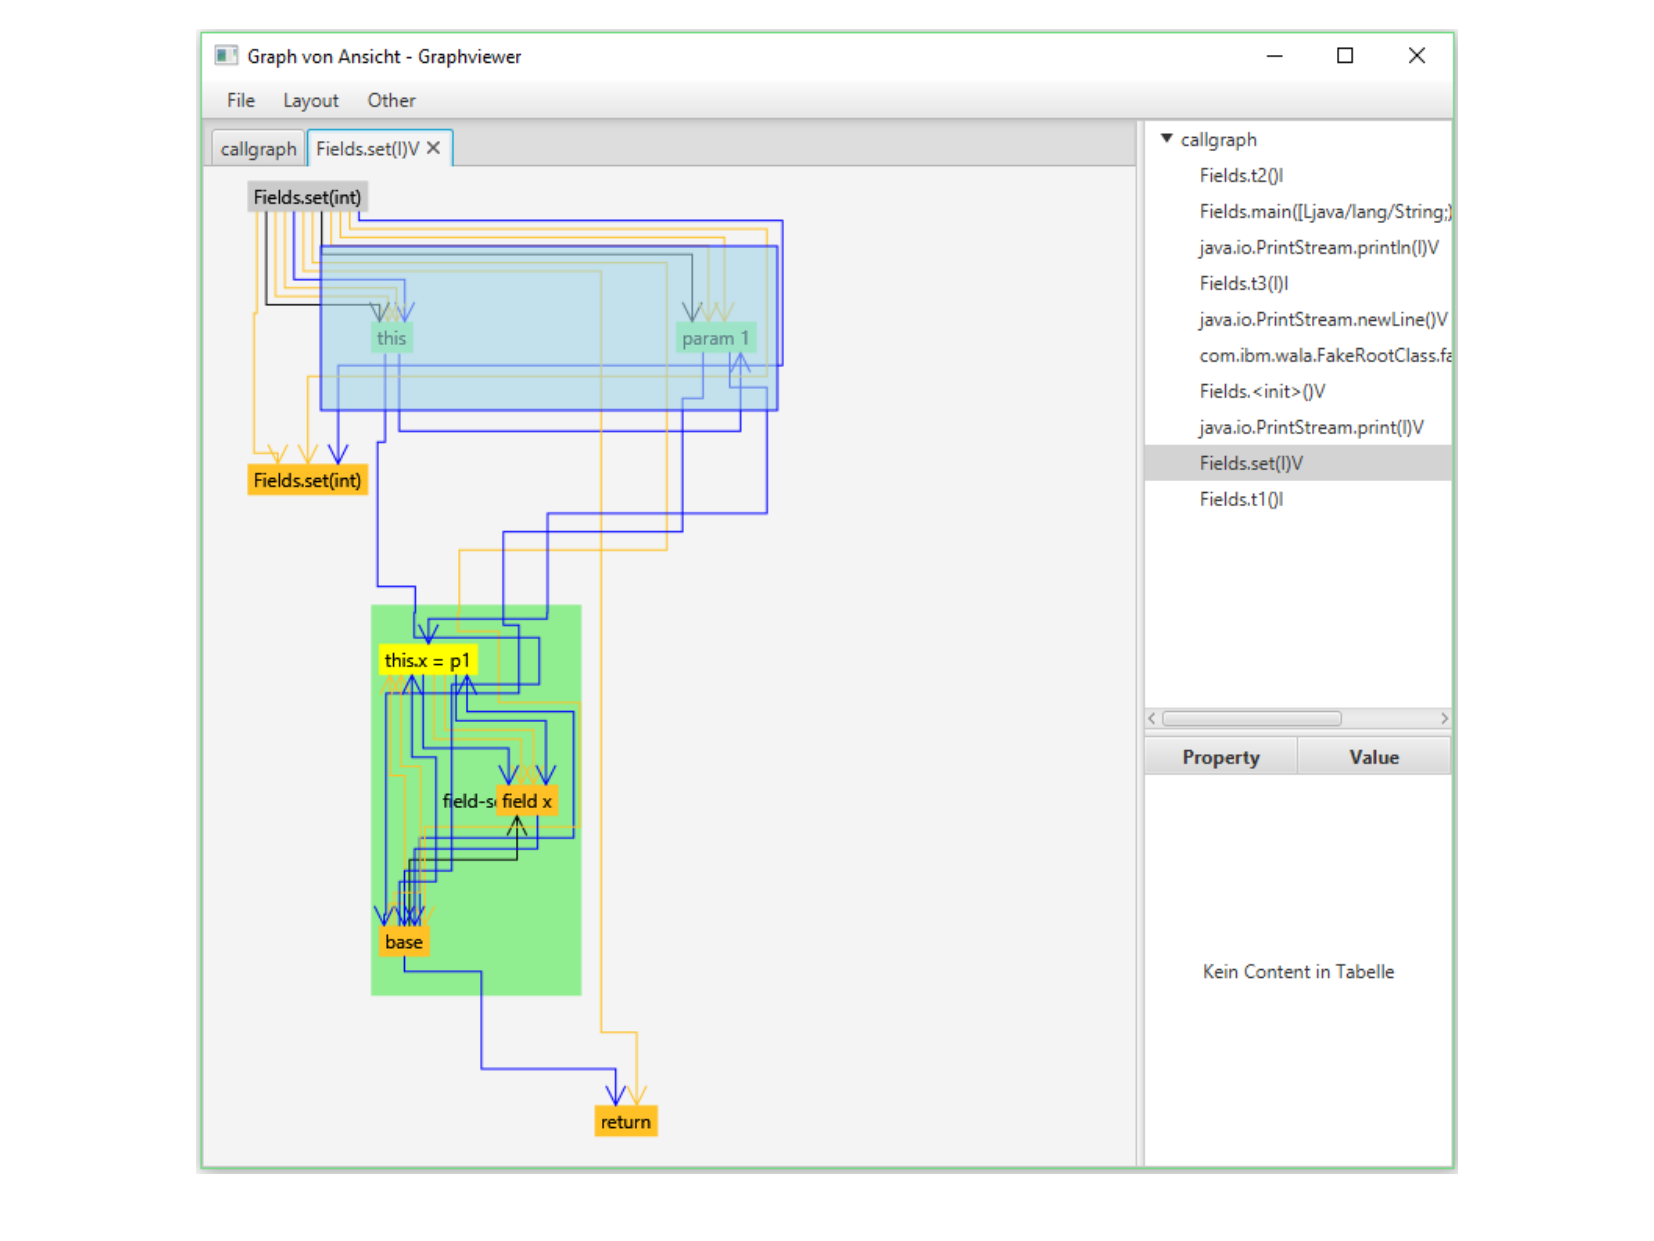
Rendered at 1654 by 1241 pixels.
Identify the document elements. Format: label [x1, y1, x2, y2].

picture [196, 29, 1458, 1174]
